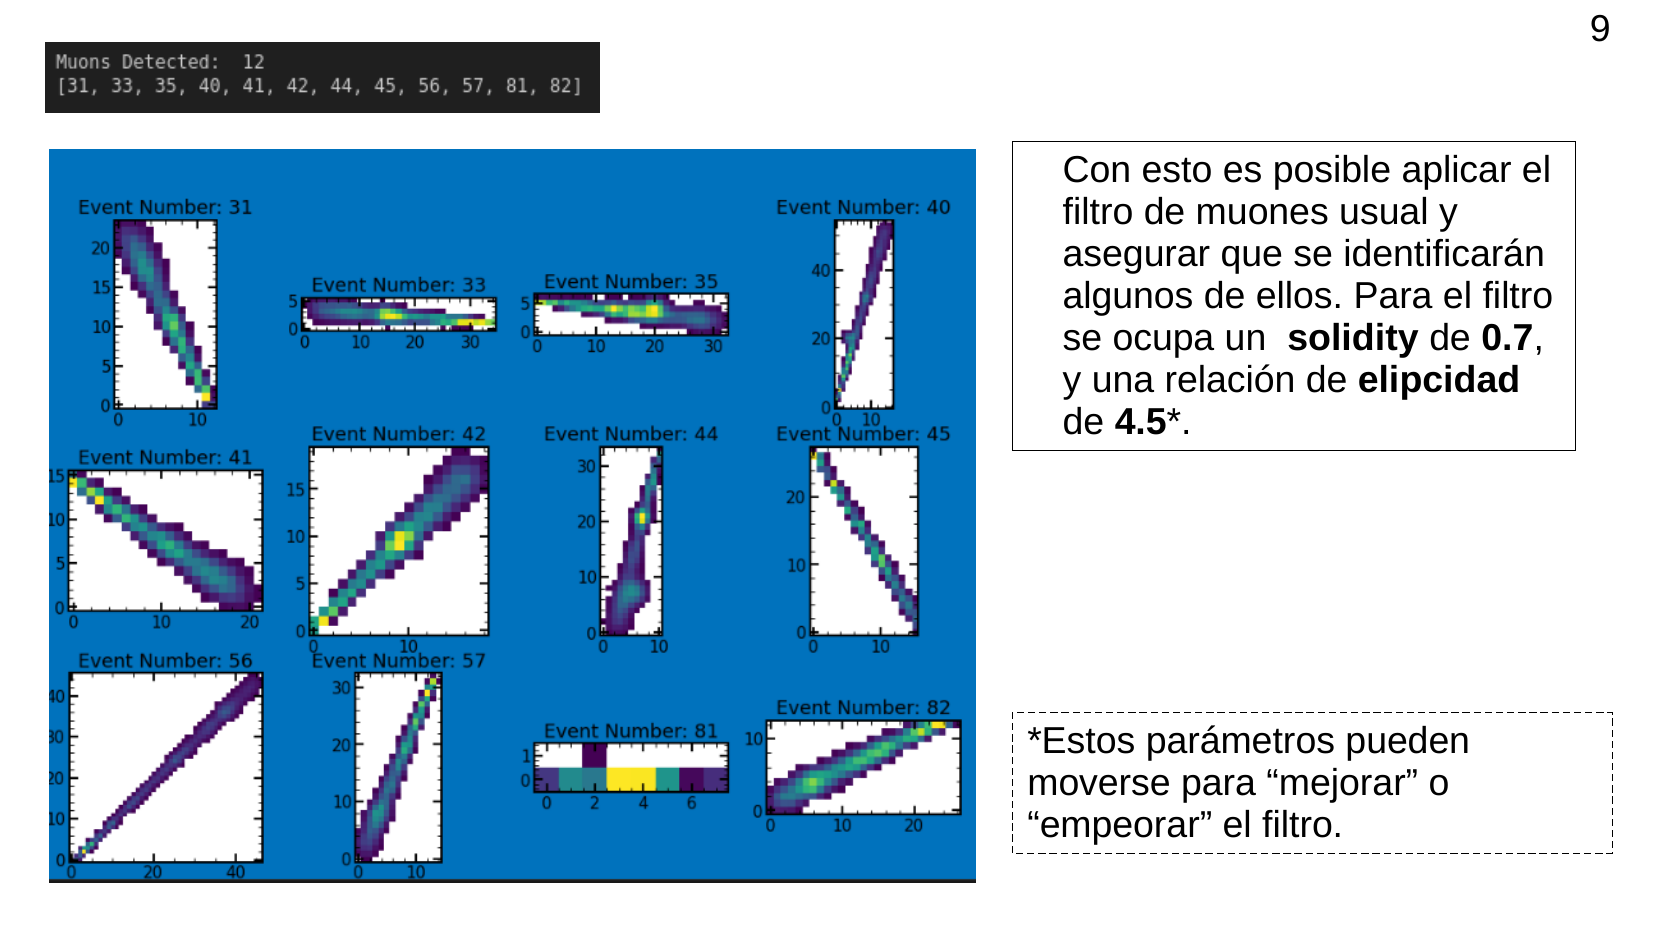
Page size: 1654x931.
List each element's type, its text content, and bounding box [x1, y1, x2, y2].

picture [45, 42, 601, 113]
text_box <number> [1575, 0, 1654, 71]
text_box Con esto es posible aplicar el filtro de muones usual y asegurar que se identificarán algunos de ellos. Para el filtro se ocupa un solidity de 0.7, y una relación de elipcidad de 4.5*. [1012, 141, 1576, 451]
text_box *Estos parámetros pueden moverse para “mejorar” o “empeorar” el filtro. [1012, 712, 1613, 854]
picture [49, 149, 976, 883]
